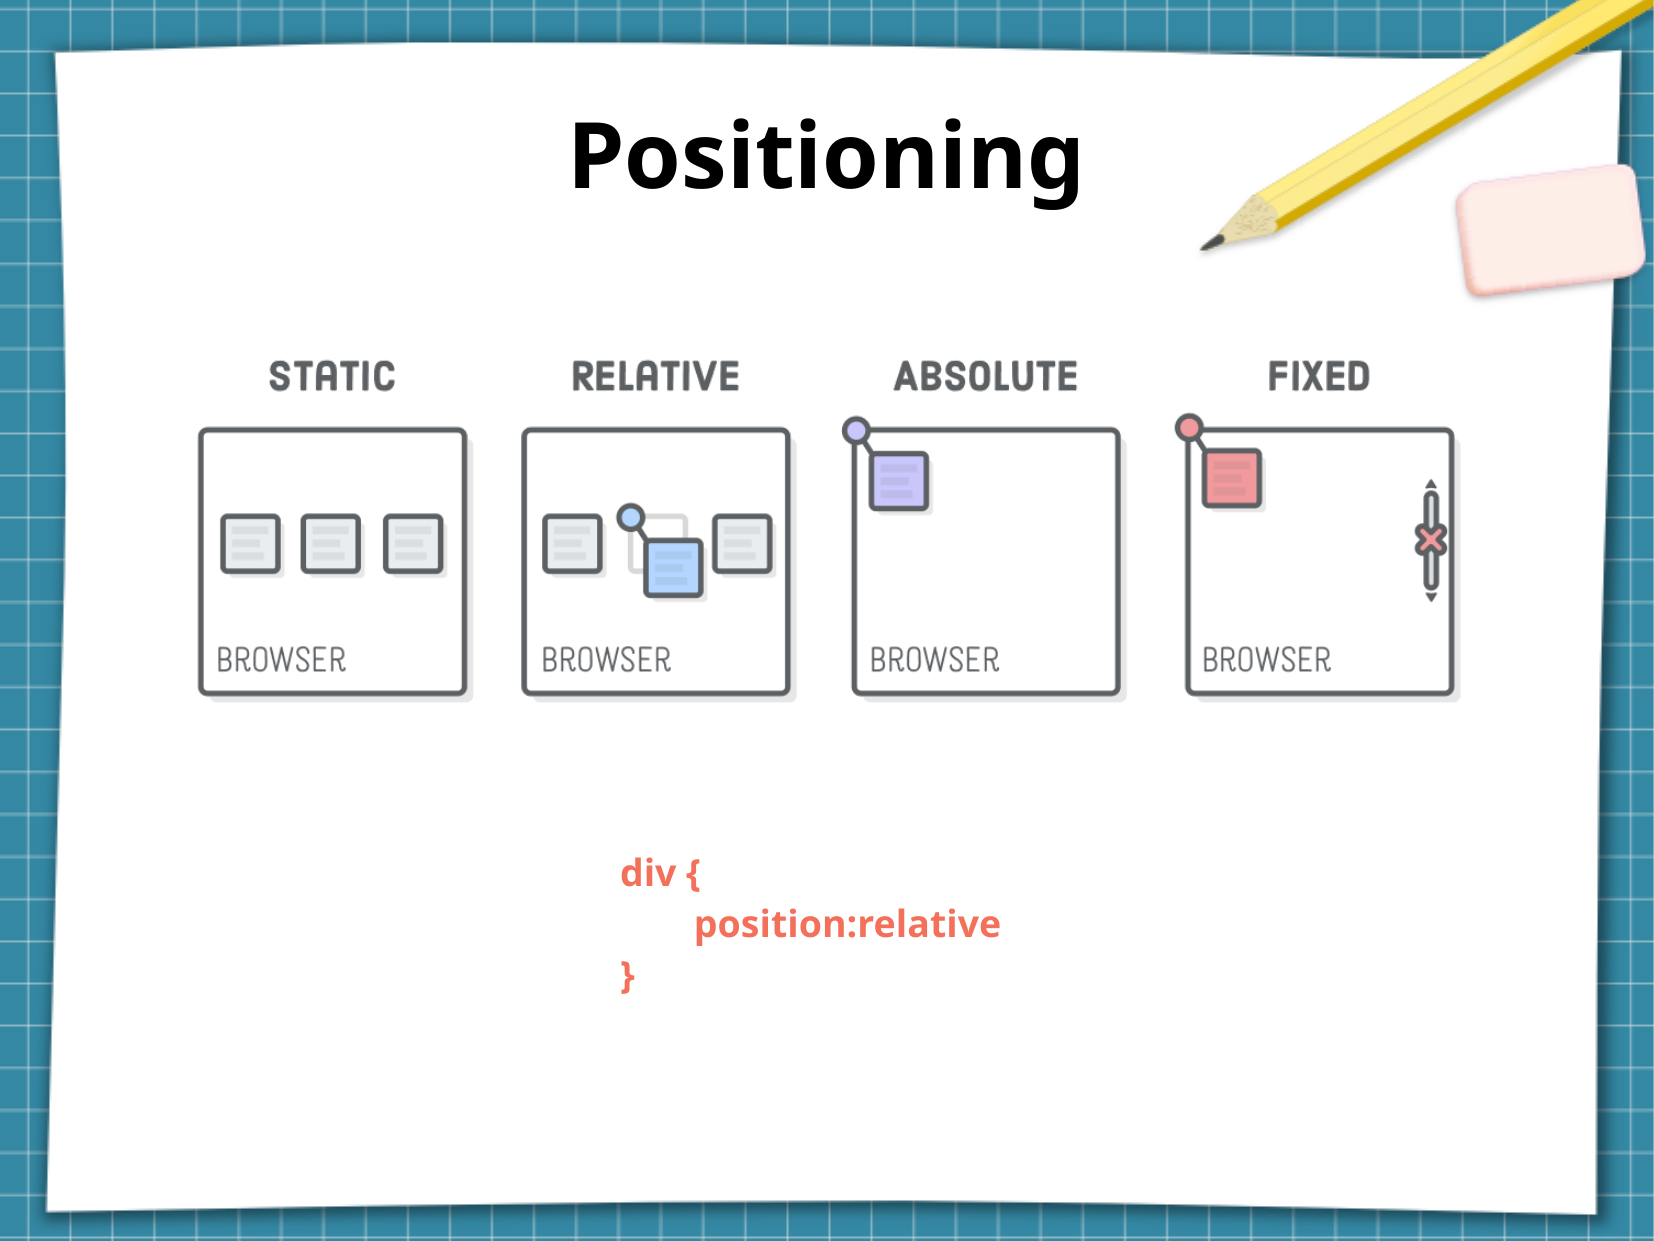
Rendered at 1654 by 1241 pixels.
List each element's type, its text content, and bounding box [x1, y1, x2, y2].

picture [0, 0, 1654, 1241]
title Positioning [82, 49, 1571, 257]
text_box div { position:relative } [605, 839, 965, 967]
